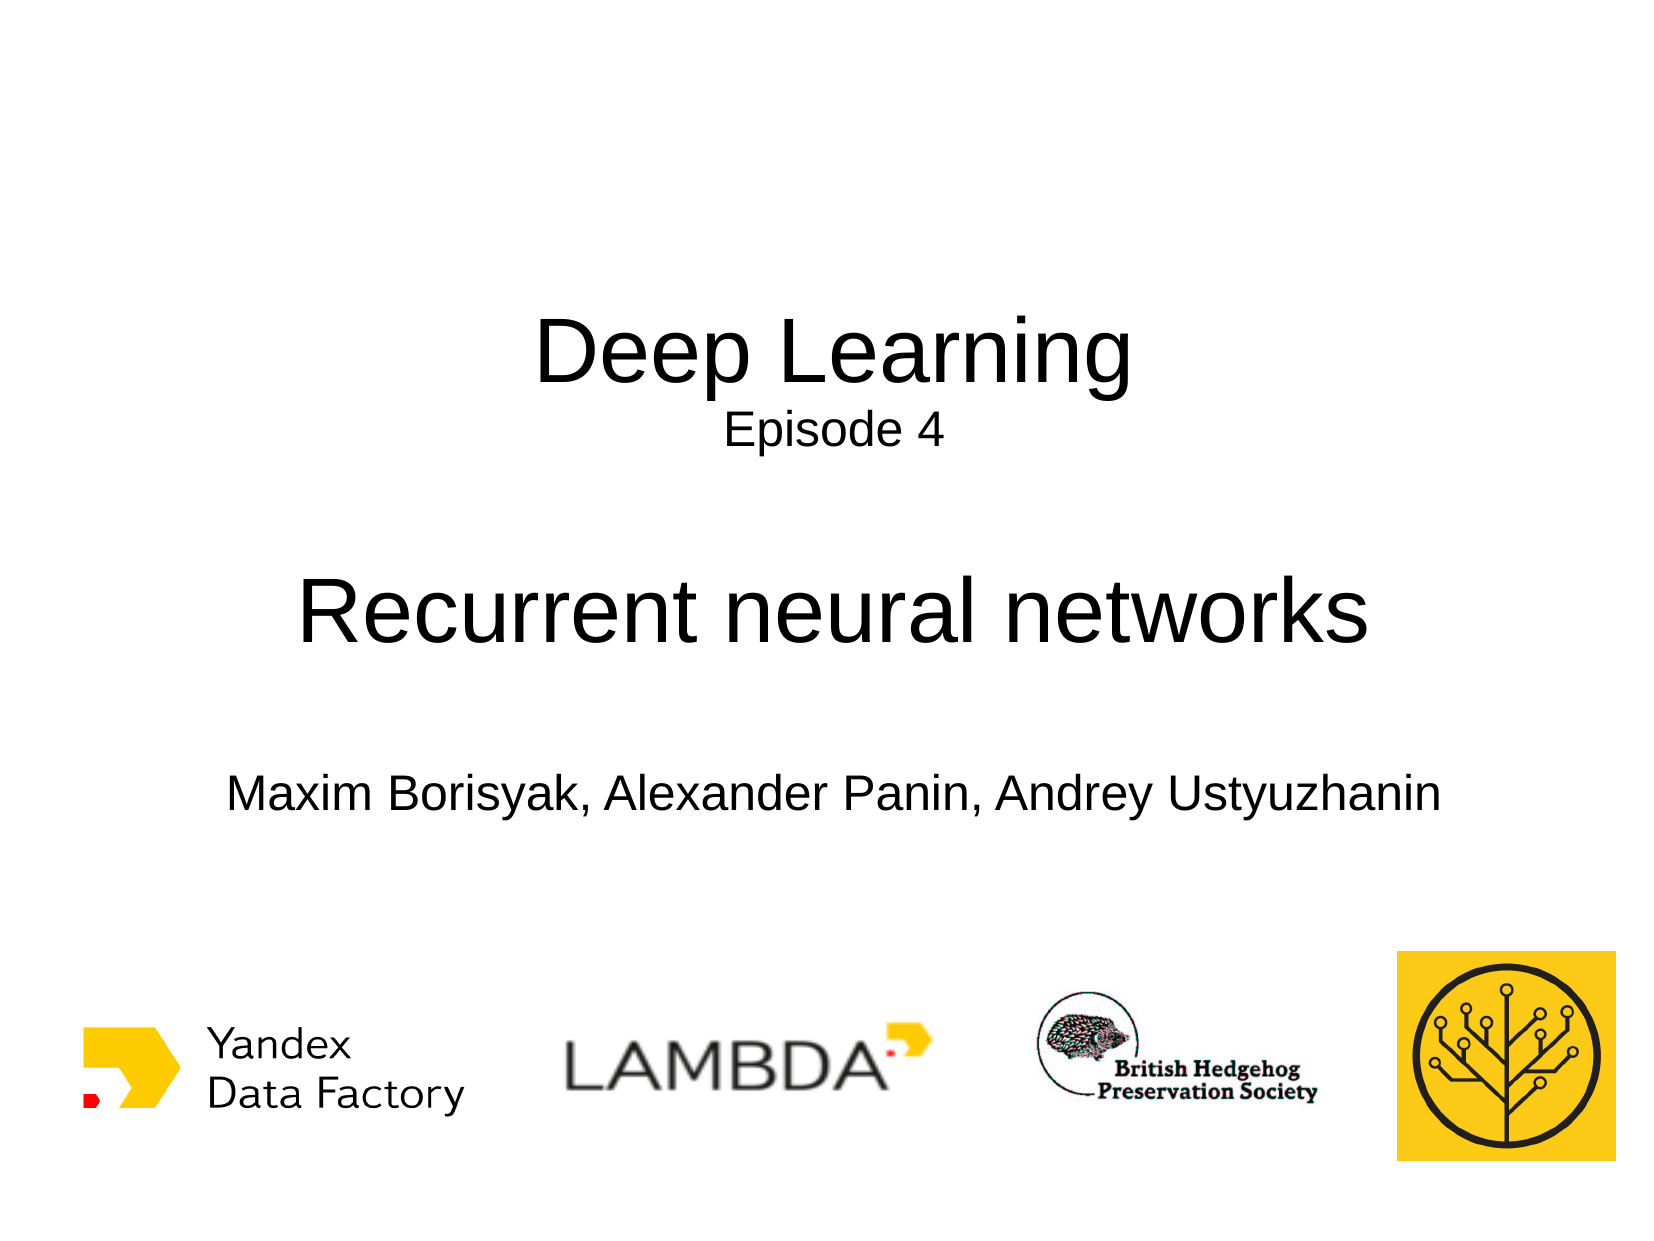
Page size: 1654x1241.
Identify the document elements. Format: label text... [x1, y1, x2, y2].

picture [0, 887, 952, 1228]
title Deep Learning Episode 4 Recurrent neural networks Maxim Borisyak, Alexander Panin, Andrey Ustyuzhanin [90, 298, 1579, 822]
picture [992, 942, 1616, 1200]
